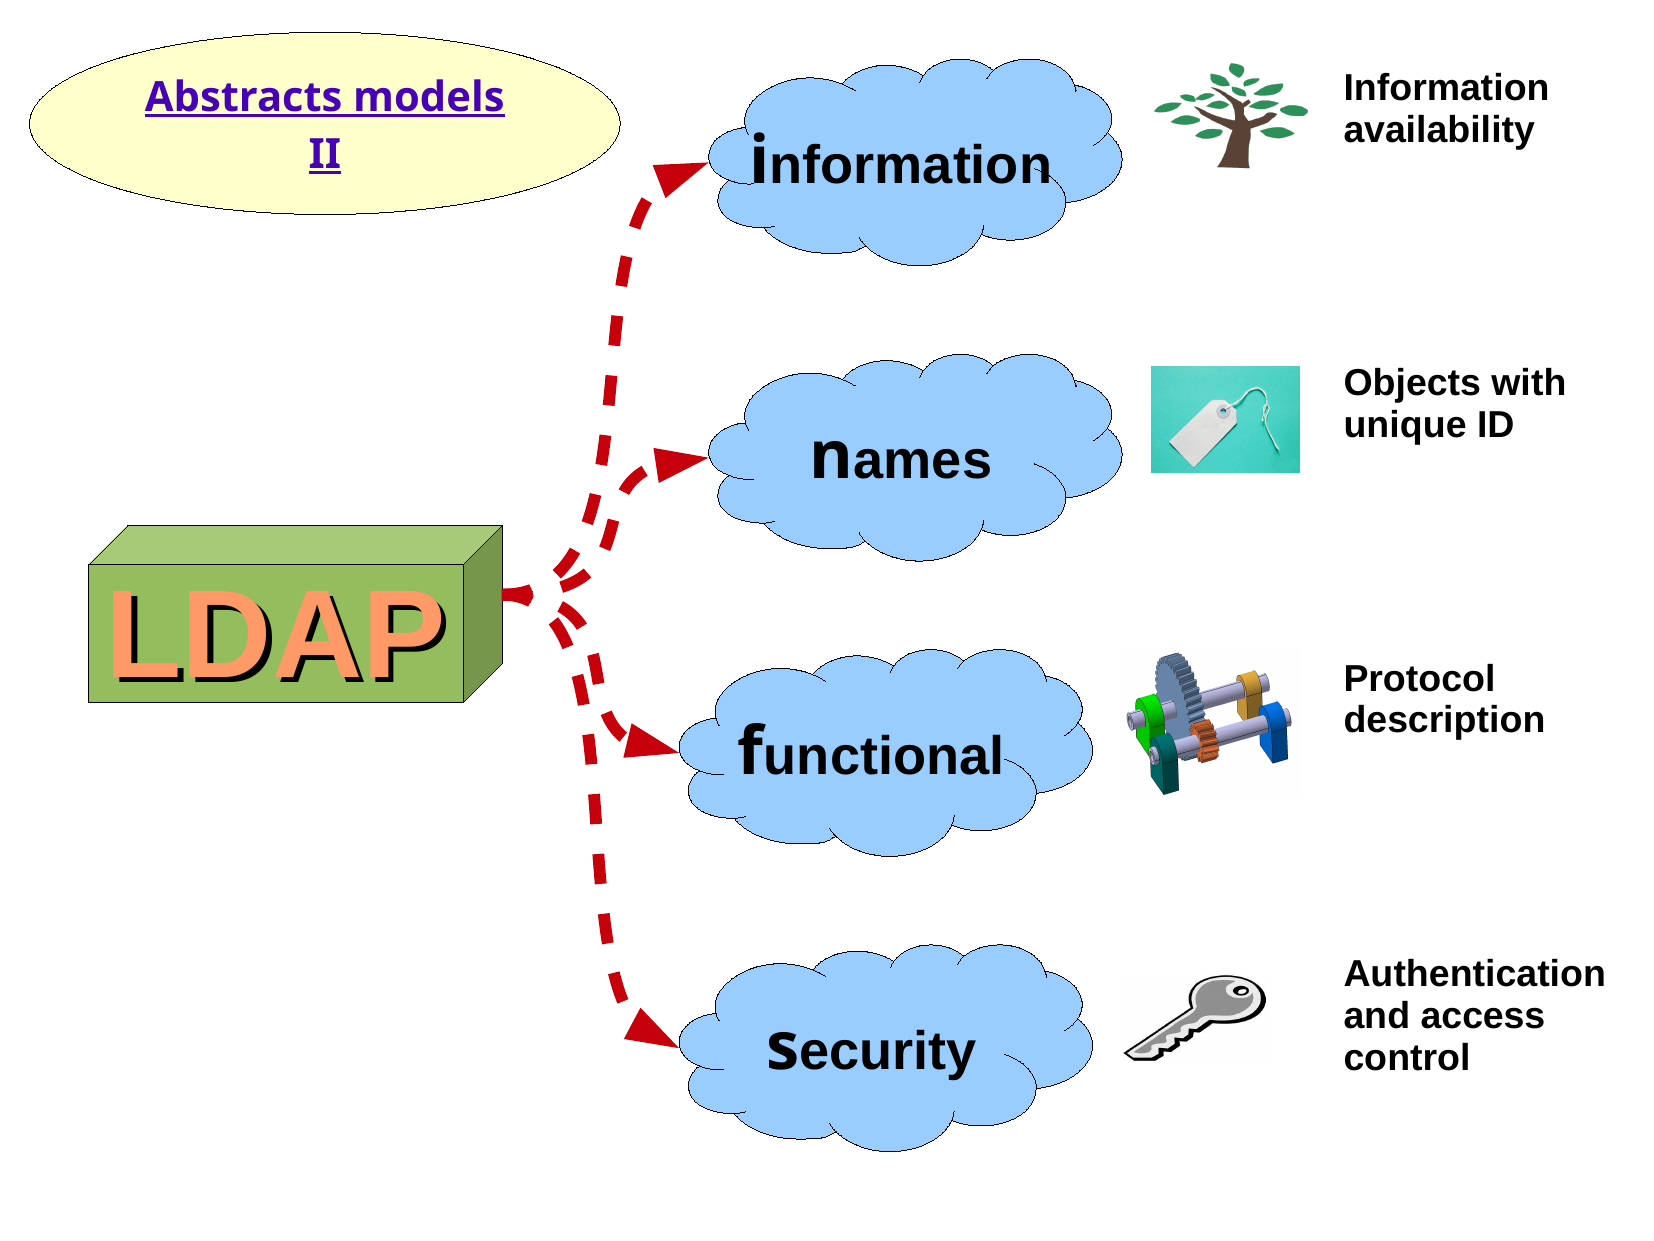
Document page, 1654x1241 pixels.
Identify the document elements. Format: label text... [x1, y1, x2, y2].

text_box names [708, 354, 1123, 562]
text_box Enlace con servidor replicado. [88, 525, 501, 565]
picture [1146, 58, 1329, 173]
text_box Authentication and access control [1328, 944, 1625, 1086]
picture [1151, 366, 1300, 473]
text_box Objects with unique ID [1328, 354, 1625, 454]
picture [1122, 972, 1270, 1063]
text_box security [679, 944, 1093, 1152]
picture [1120, 647, 1300, 798]
text_box Abstracts models II [29, 32, 621, 215]
text_box Information availability [1328, 59, 1625, 158]
text_box information [708, 59, 1123, 266]
text_box Protocol description [1328, 649, 1625, 749]
text_box functional [679, 649, 1093, 857]
text_box LDAP [88, 565, 463, 703]
